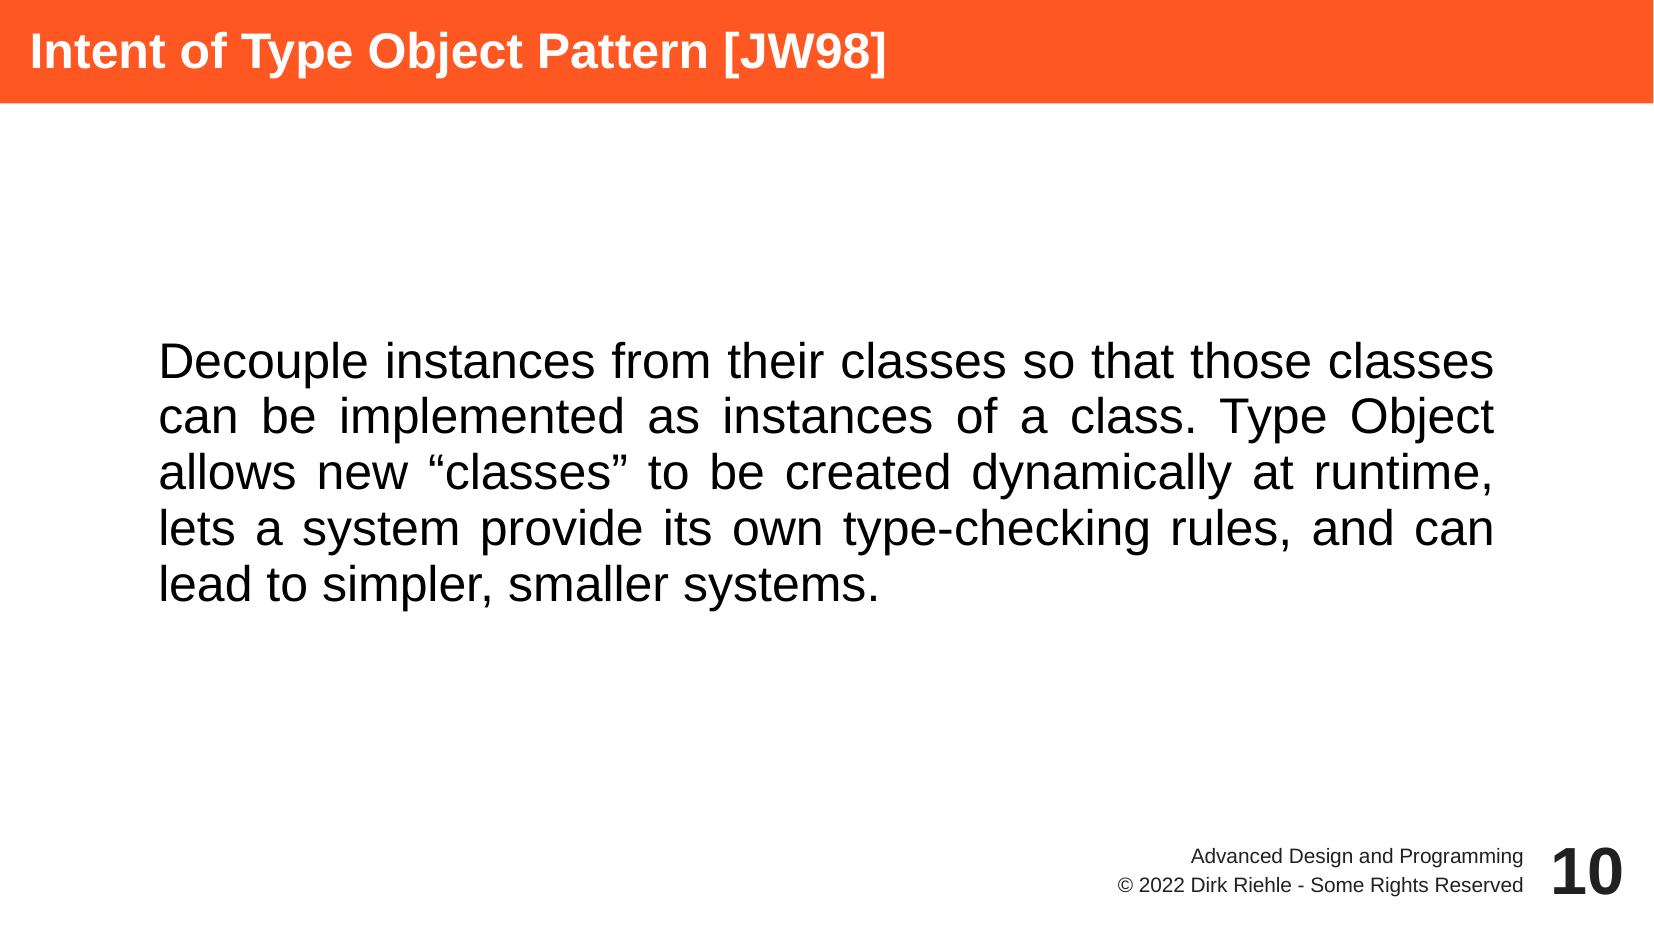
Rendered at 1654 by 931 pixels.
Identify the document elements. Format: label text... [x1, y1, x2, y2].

title Intent of Type Object Pattern [JW98] [0, 0, 1654, 104]
subtitle Decouple instances from their classes so that those classes can be implemented as instances of a class. Type Object allows new “classes” to be created dynamically at runtime, lets a system provide its own type-checking rules, and can lead to simpler, smaller systems. [29, 132, 1625, 813]
